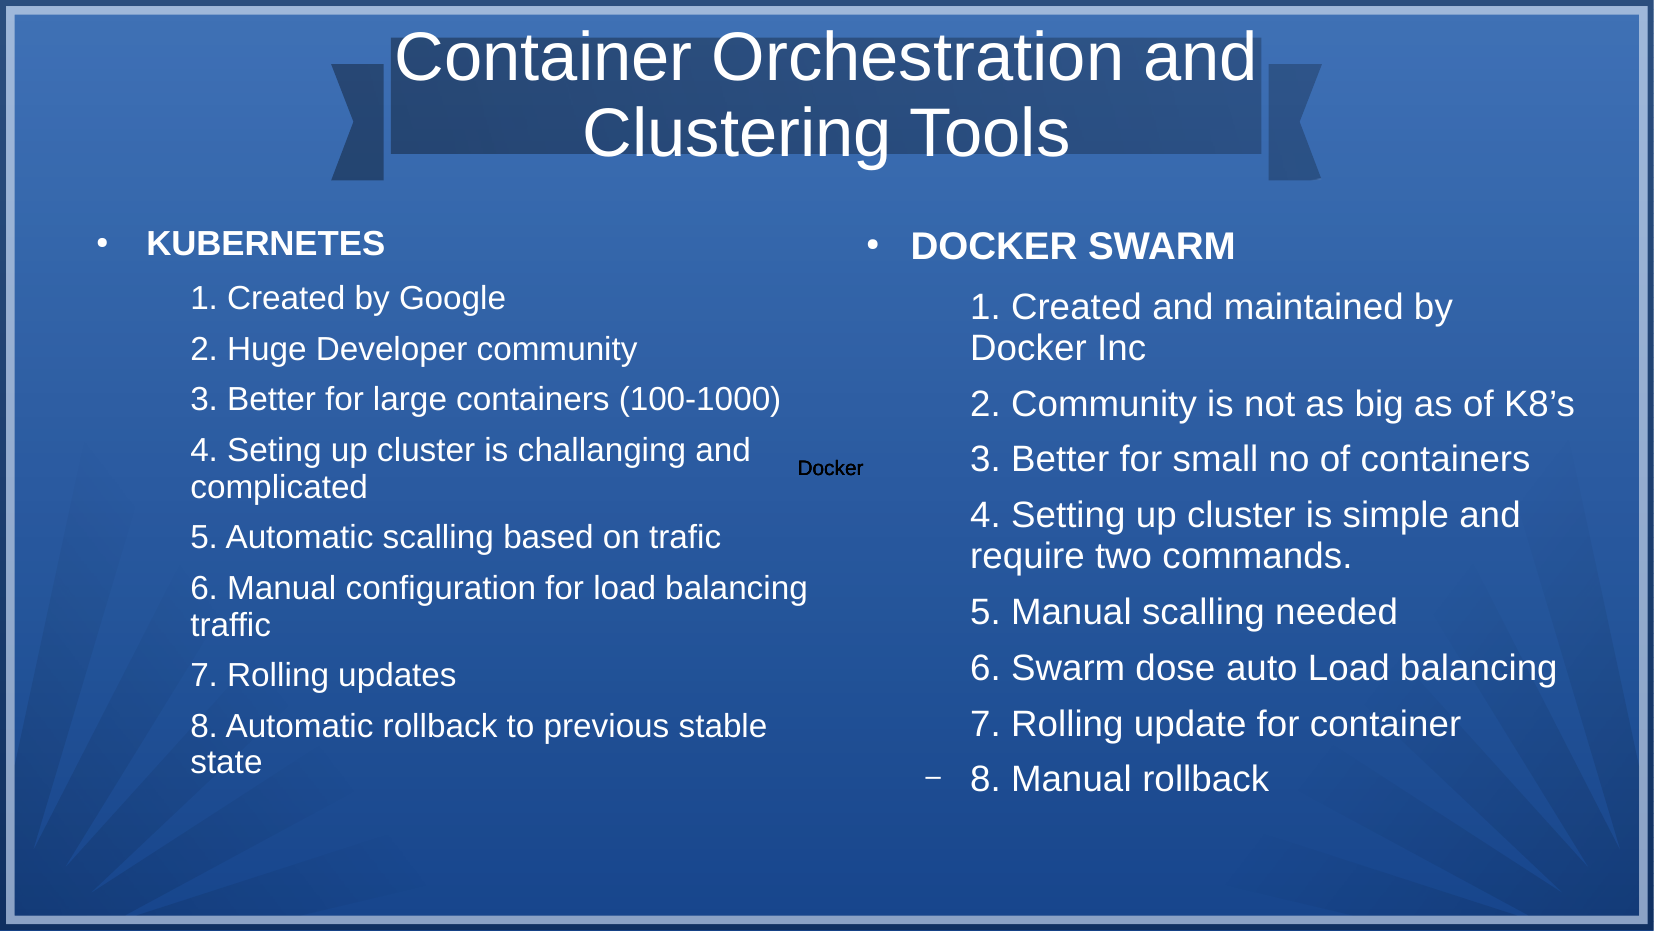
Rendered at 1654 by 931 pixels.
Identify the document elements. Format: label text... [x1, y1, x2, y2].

title Container Orchestration and Clustering Tools [389, 17, 1264, 172]
text_box Docker [783, 449, 879, 488]
list KUBERNETES 1. Created by Google 2. Huge Developer community 3. Better for large containers (100-1000) 4. Seting up cluster is challanging and complicated 5. Automatic scalling based on trafic 6. Manual configuration for load balancing traffic 7. Rolling updates 8. Automatic rollback to previous stable state [82, 224, 809, 848]
list DOCKER SWARM 1. Created and maintained by Docker Inc 2. Community is not as big as of K8’s 3. Better for small no of containers 4. Setting up cluster is simple and require two commands. 5. Manual scalling needed 6. Swarm dose auto Load balancing 7. Rolling update for container 8. Manual rollback [851, 224, 1578, 848]
